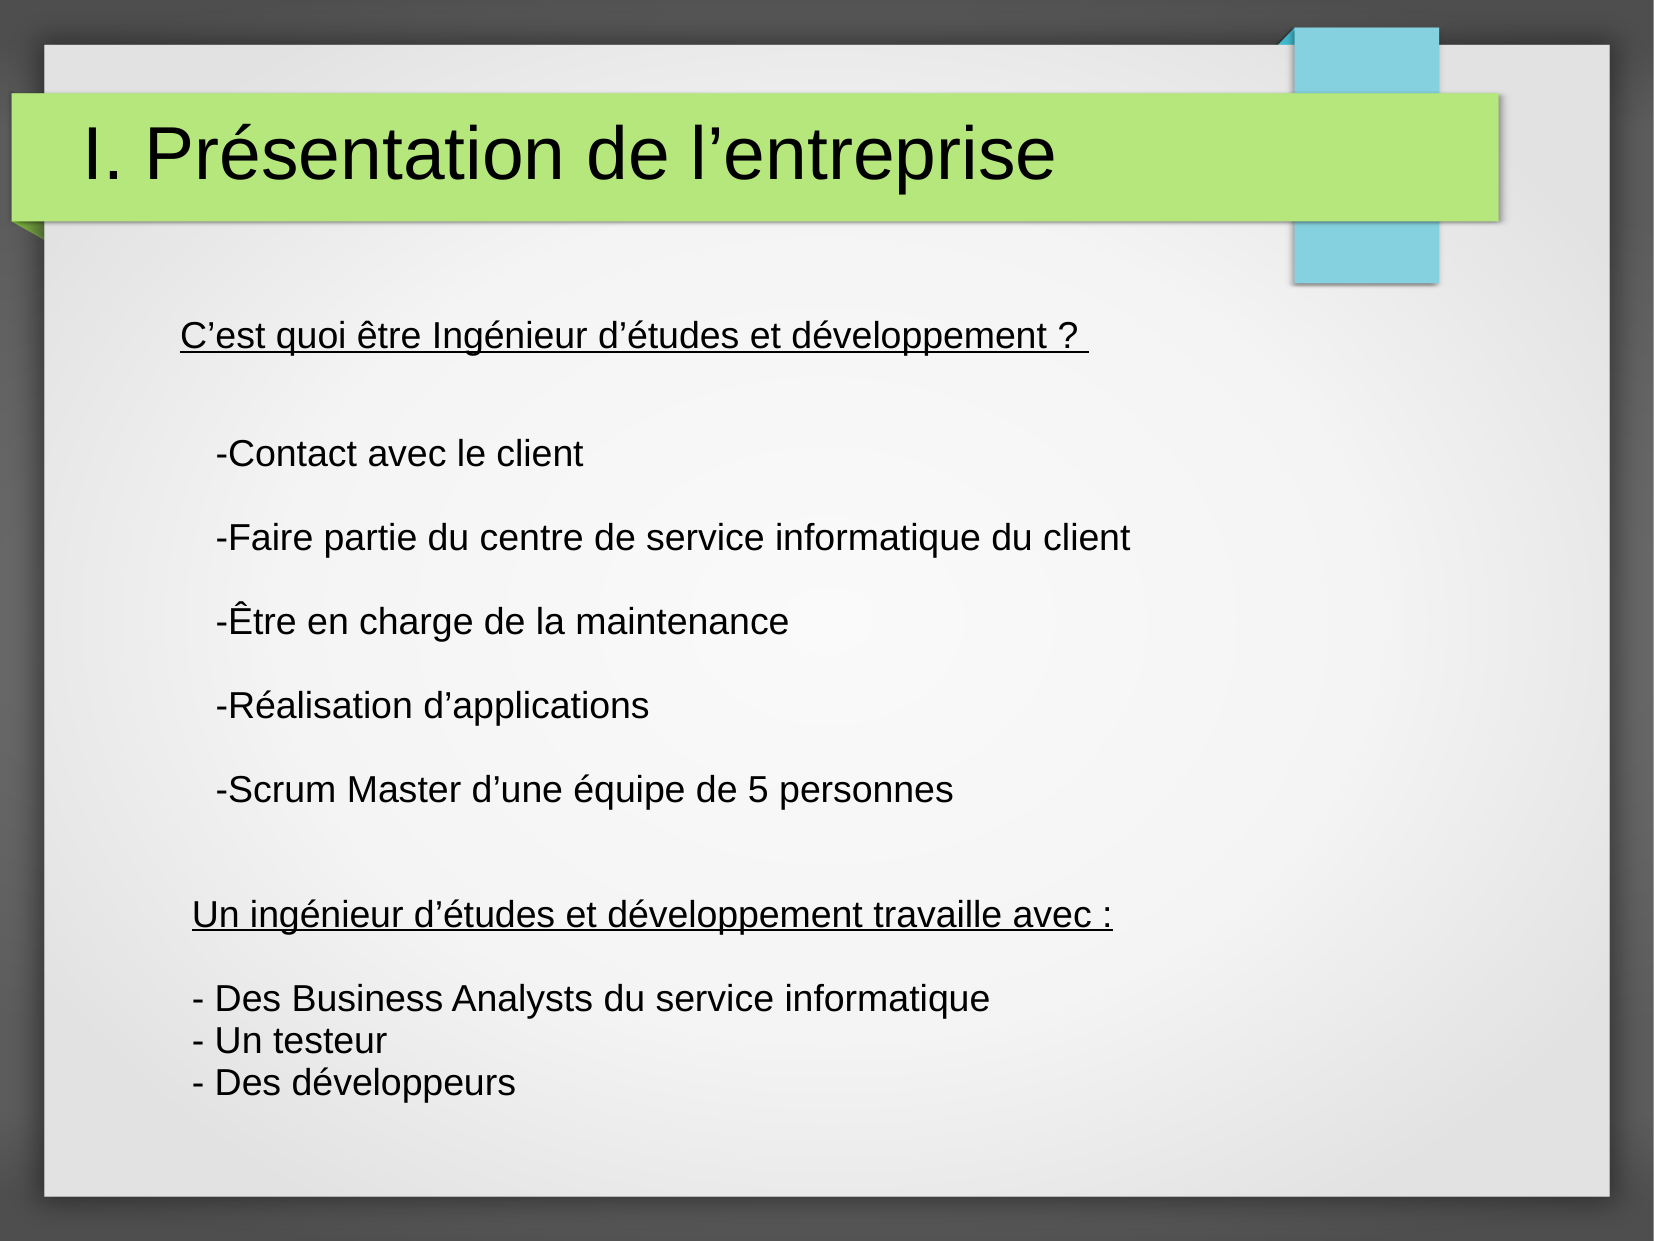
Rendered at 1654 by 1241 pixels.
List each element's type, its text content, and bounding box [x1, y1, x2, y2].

text_box C’est quoi être Ingénieur d’études et développement ? [165, 307, 1104, 364]
text_box Un ingénieur d’études et développement travaille avec : - Des Business Analysts du service informatique - Un testeur - Des développeurs [177, 885, 1128, 1109]
title I. Présentation de l’entreprise [82, 94, 1264, 213]
text_box -Contact avec le client -Faire partie du centre de service informatique du client -Être en charge de la maintenance -Réalisation d’applications -Scrum Master d’une équipe de 5 personnes [200, 425, 1146, 814]
picture [0, 0, 1654, 1241]
